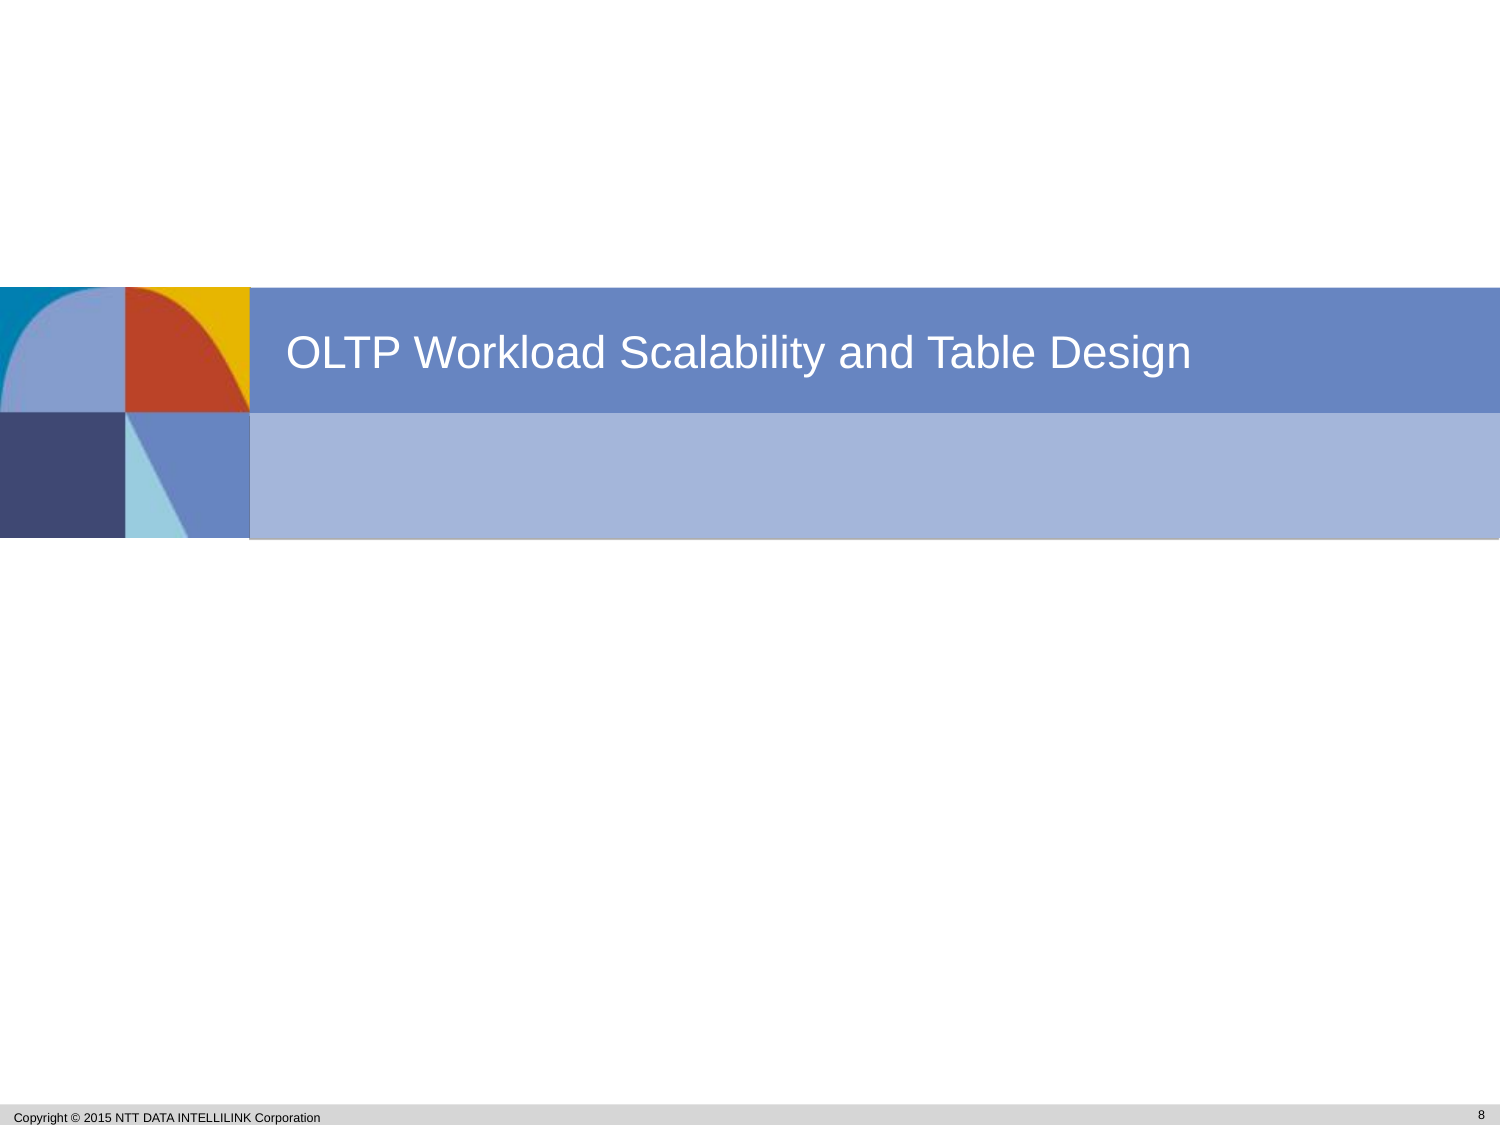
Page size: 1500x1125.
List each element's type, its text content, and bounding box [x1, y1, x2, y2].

title OLTP Workload Scalability and Table Design [270, 290, 1456, 411]
picture [0, 287, 249, 538]
